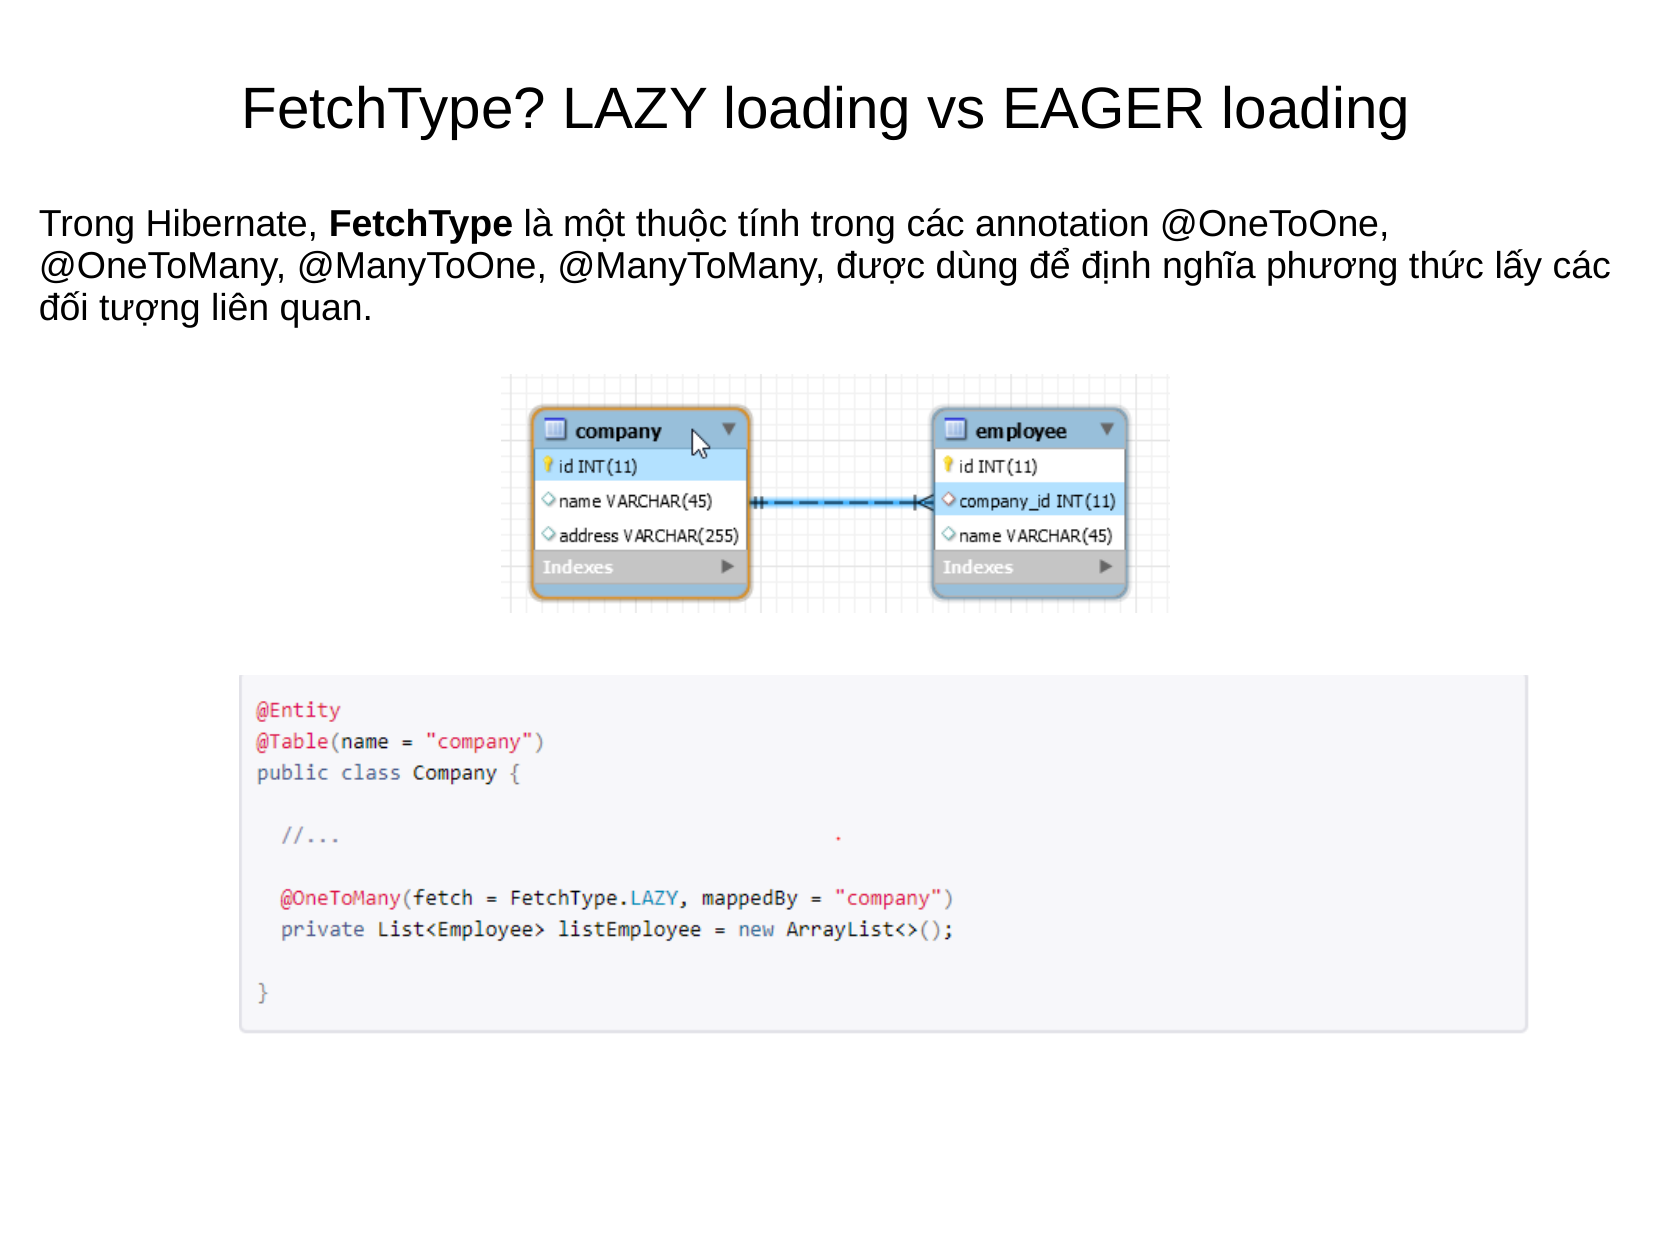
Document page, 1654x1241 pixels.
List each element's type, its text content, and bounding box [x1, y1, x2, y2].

title FetchType? LAZY loading vs EAGER loading [82, 30, 1571, 181]
text_box Trong Hibernate, FetchType là một thuộc tính trong các annotation @OneToOne, @OneToMany, @ManyToOne, @ManyToMany, được dùng để định nghĩa phương thức lấy các đối tượng liên quan. [24, 195, 1654, 338]
picture [239, 675, 1530, 1036]
picture [501, 374, 1170, 613]
